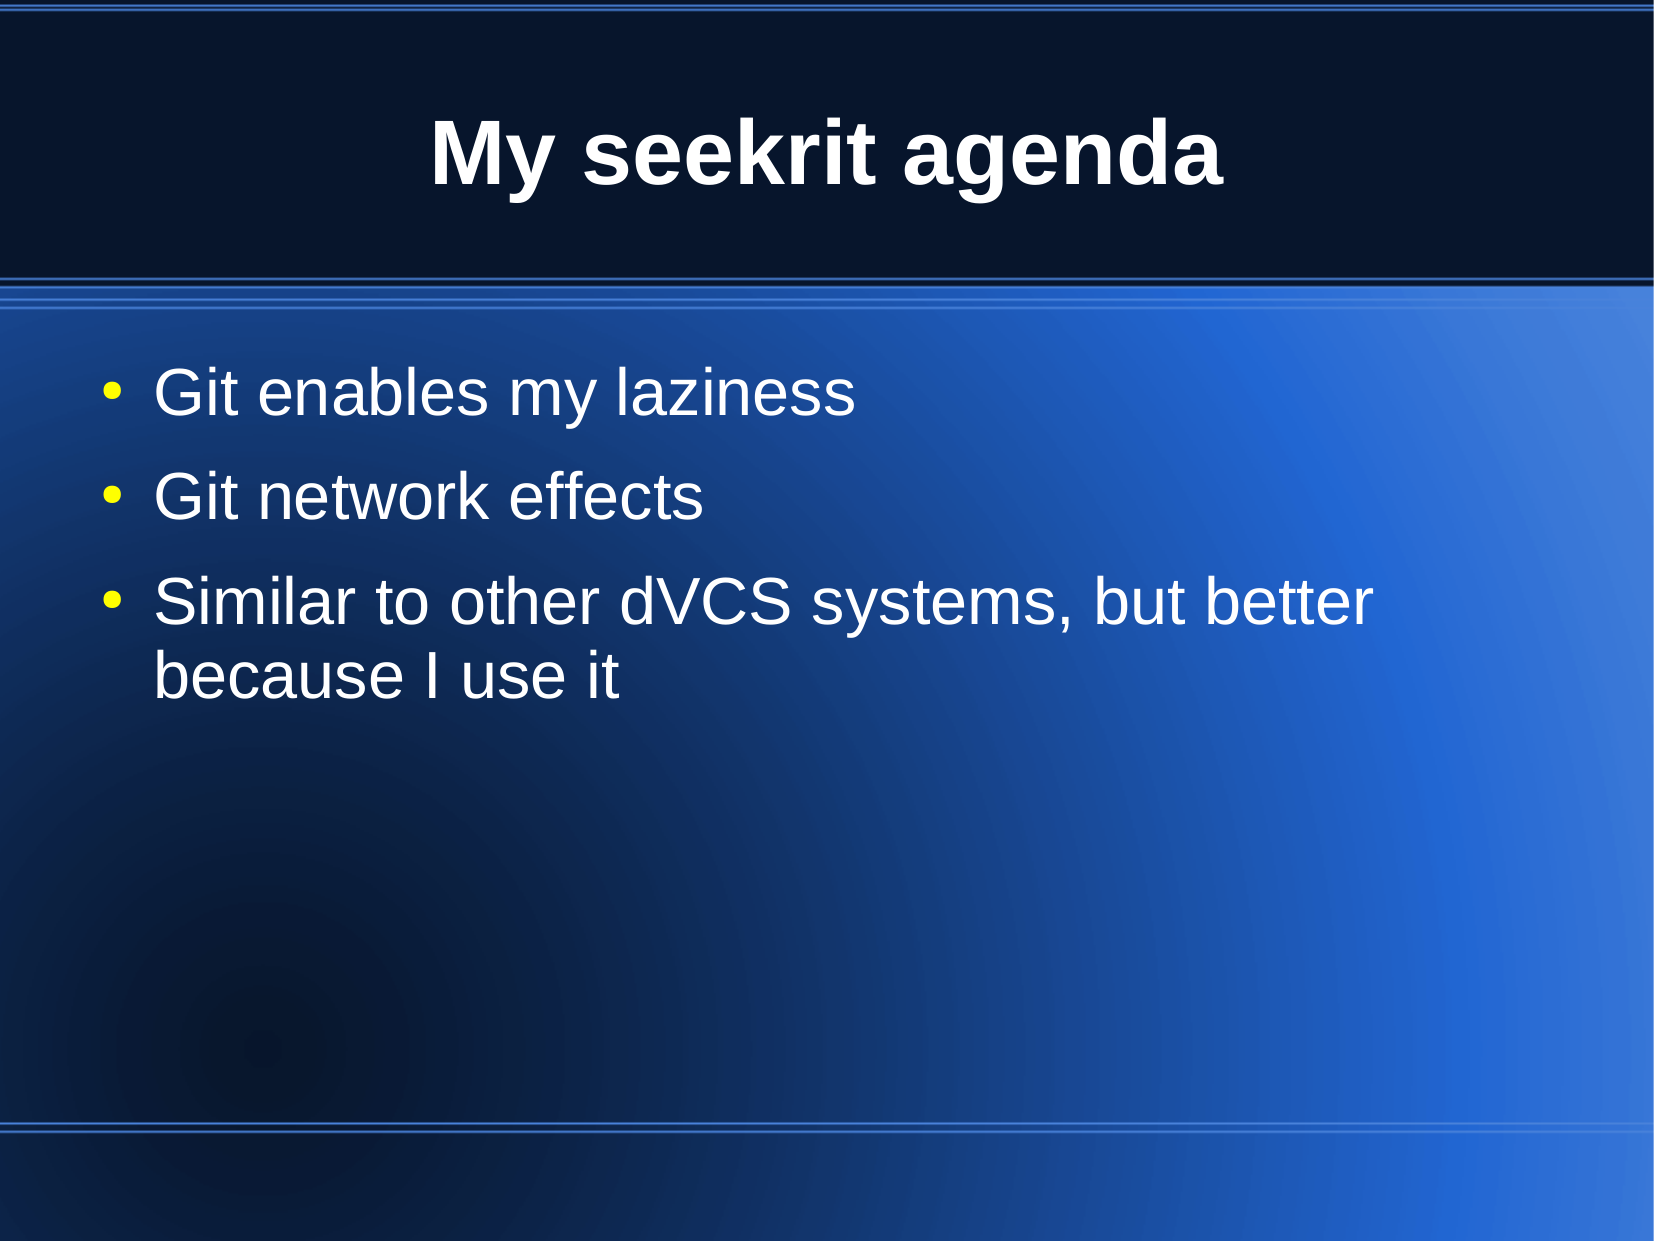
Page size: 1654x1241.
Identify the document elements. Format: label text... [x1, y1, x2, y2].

title My seekrit agenda [82, 56, 1571, 250]
picture [0, 0, 1654, 1241]
list Git enables my laziness Git network effects Similar to other dVCS systems, but better because I use it [82, 355, 1571, 1043]
